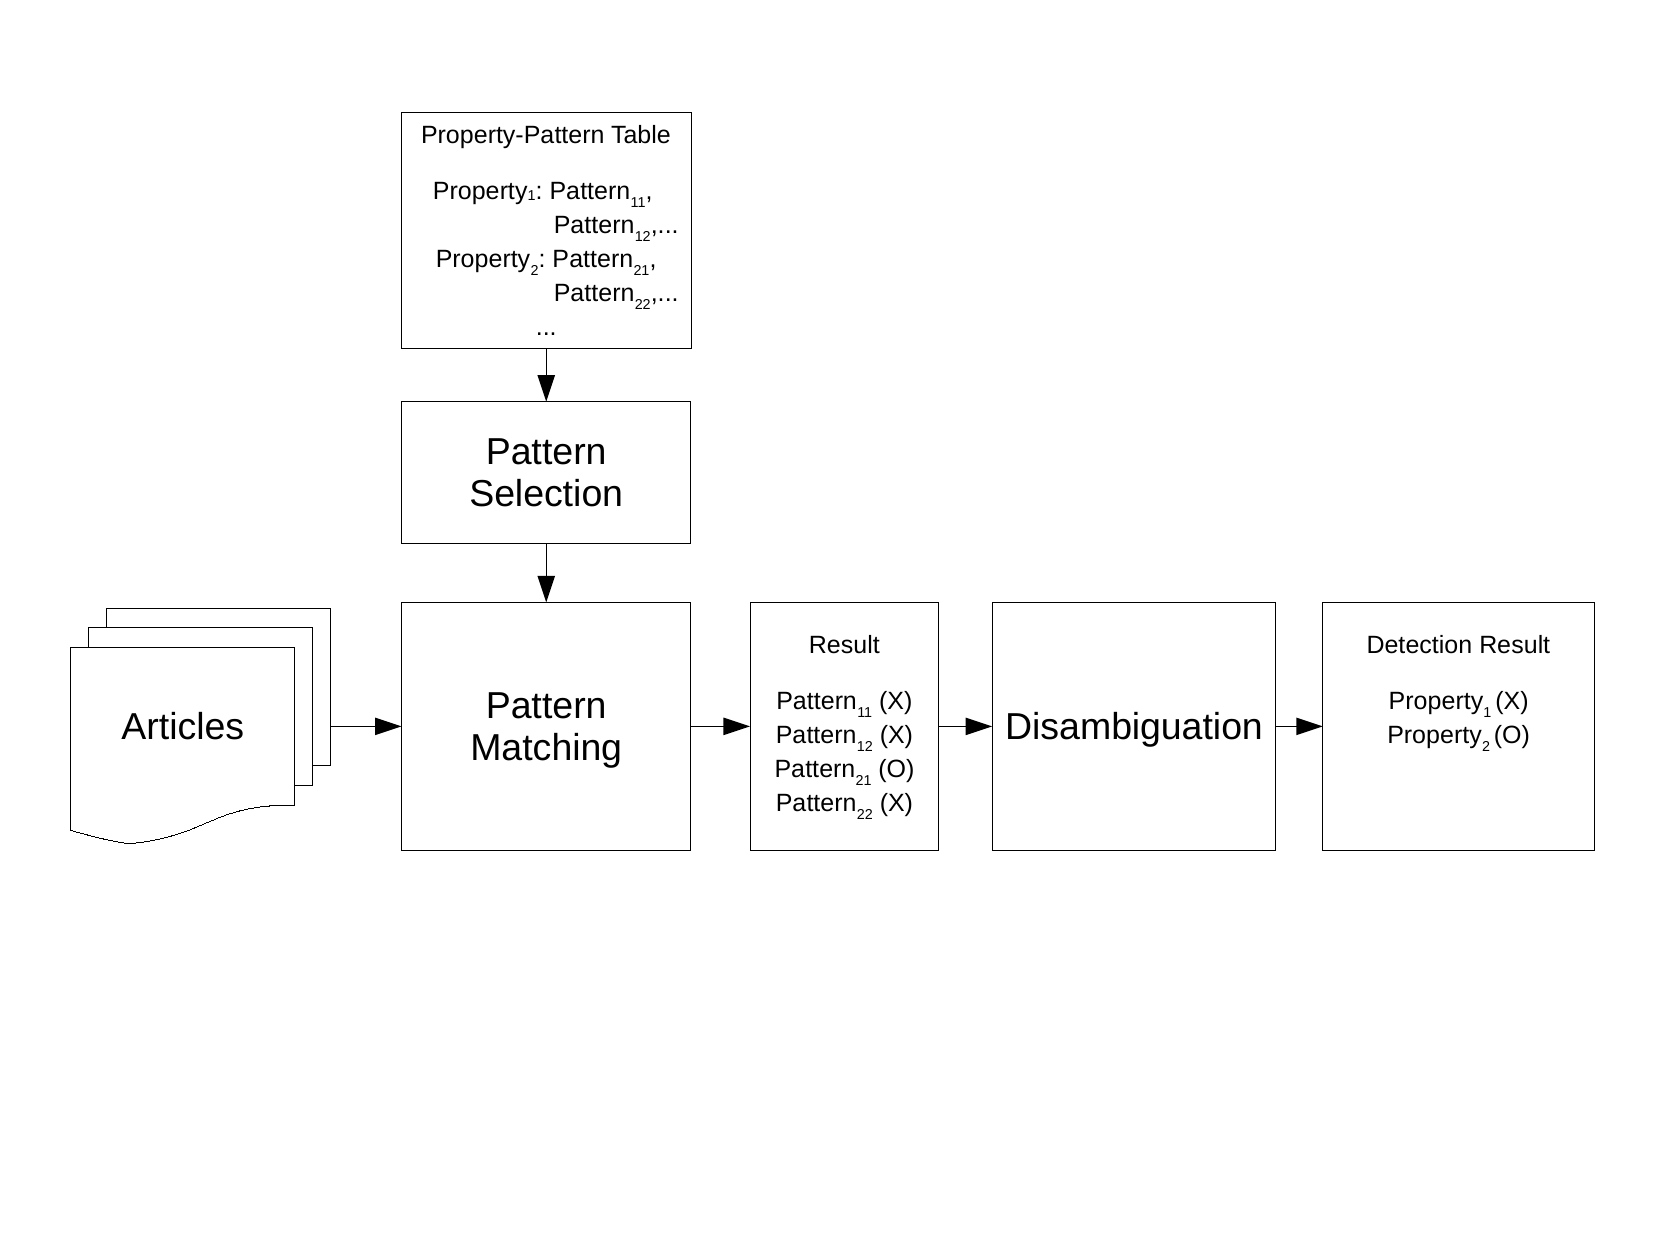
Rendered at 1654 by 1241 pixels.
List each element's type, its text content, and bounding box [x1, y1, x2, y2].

text_box Pattern Selection [401, 401, 691, 544]
text_box Disambiguation [992, 602, 1276, 851]
text_box Articles [70, 608, 331, 844]
text_box Pattern Matching [401, 602, 691, 851]
text_box Detection Result Property1 (X) Property2 (O) [1322, 602, 1595, 851]
text_box Result Pattern11 (X) Pattern12 (X) Pattern21 (O) Pattern22 (X) [750, 602, 939, 851]
text_box Property-Pattern Table Property1: Pattern11, Pattern12,... Property2: Pattern21, Pattern22,... ... [401, 112, 692, 349]
